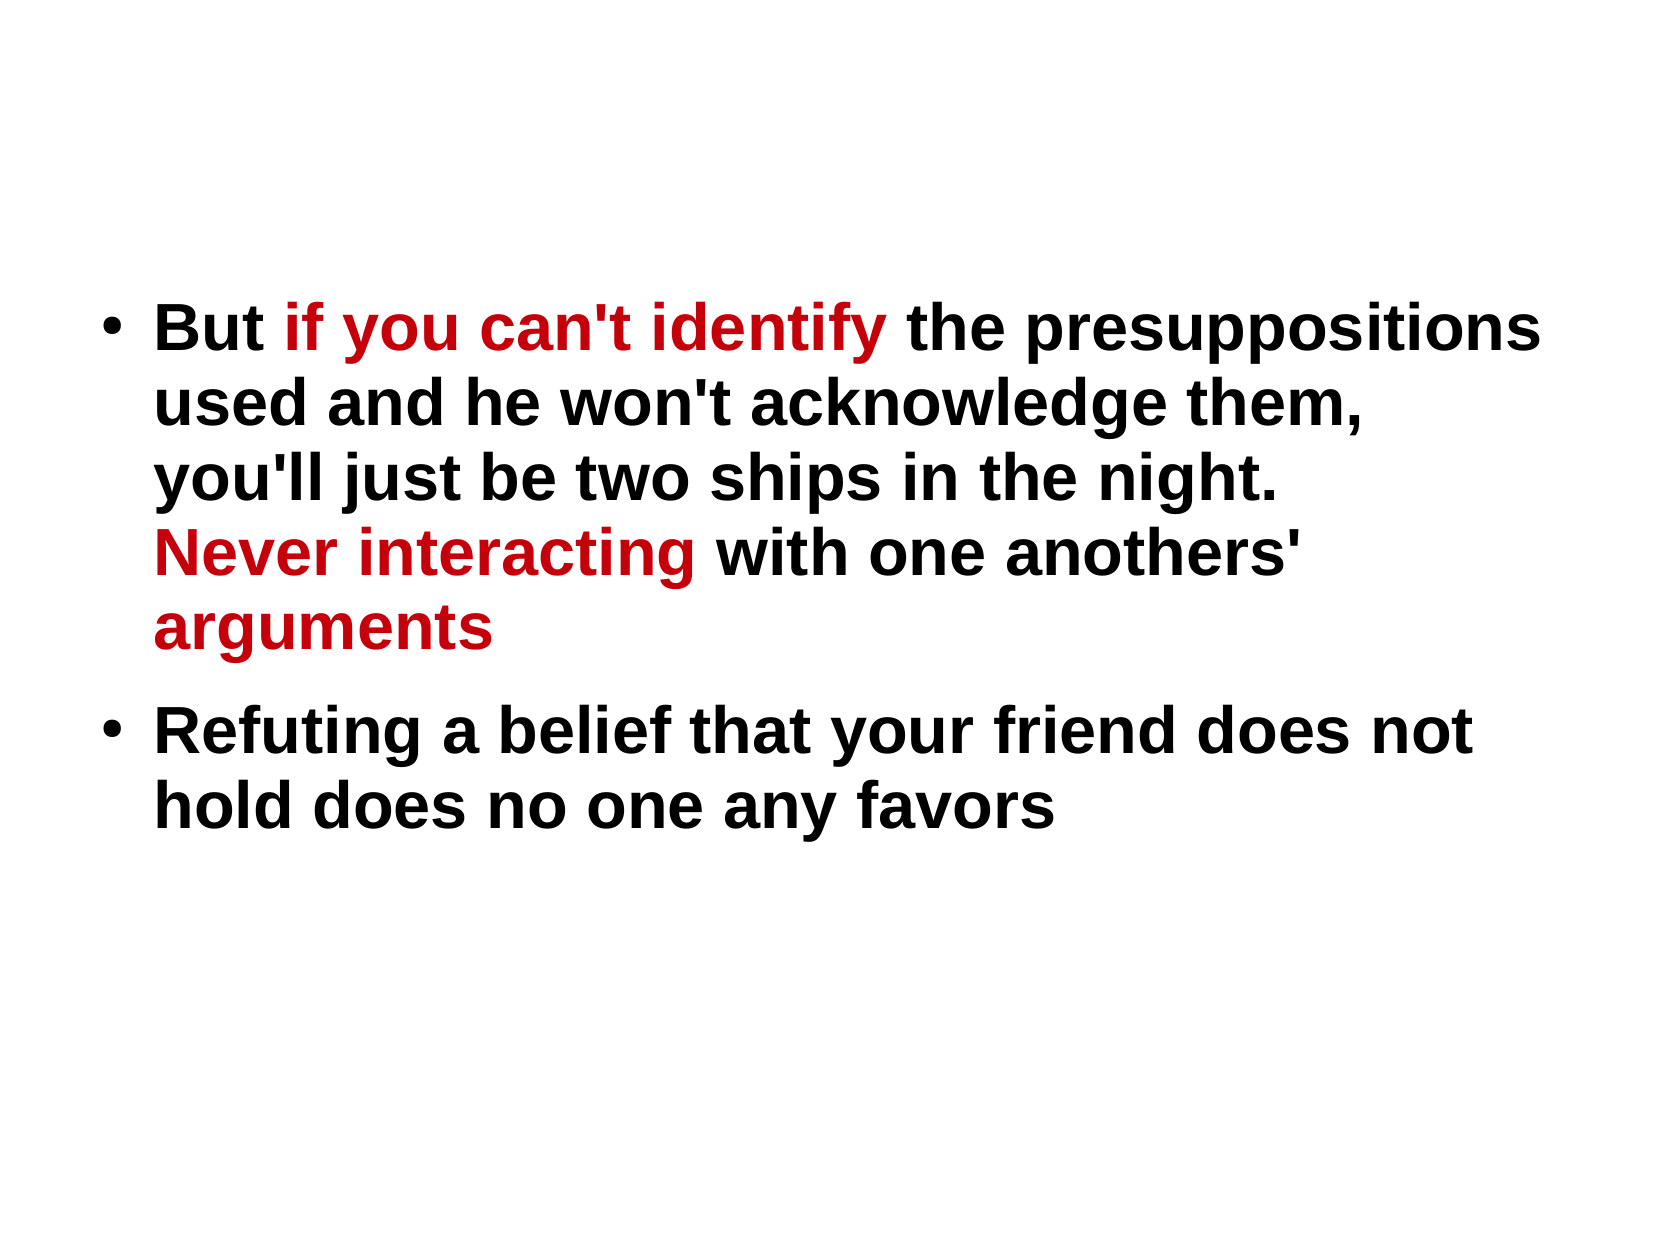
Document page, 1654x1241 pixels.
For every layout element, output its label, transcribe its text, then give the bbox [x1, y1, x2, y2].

list But if you can't identify the presuppositions used and he won't acknowledge them, you'll just be two ships in the night. Never interacting with one anothers' arguments Refuting a belief that your friend does not hold does no one any favors [82, 290, 1571, 1109]
